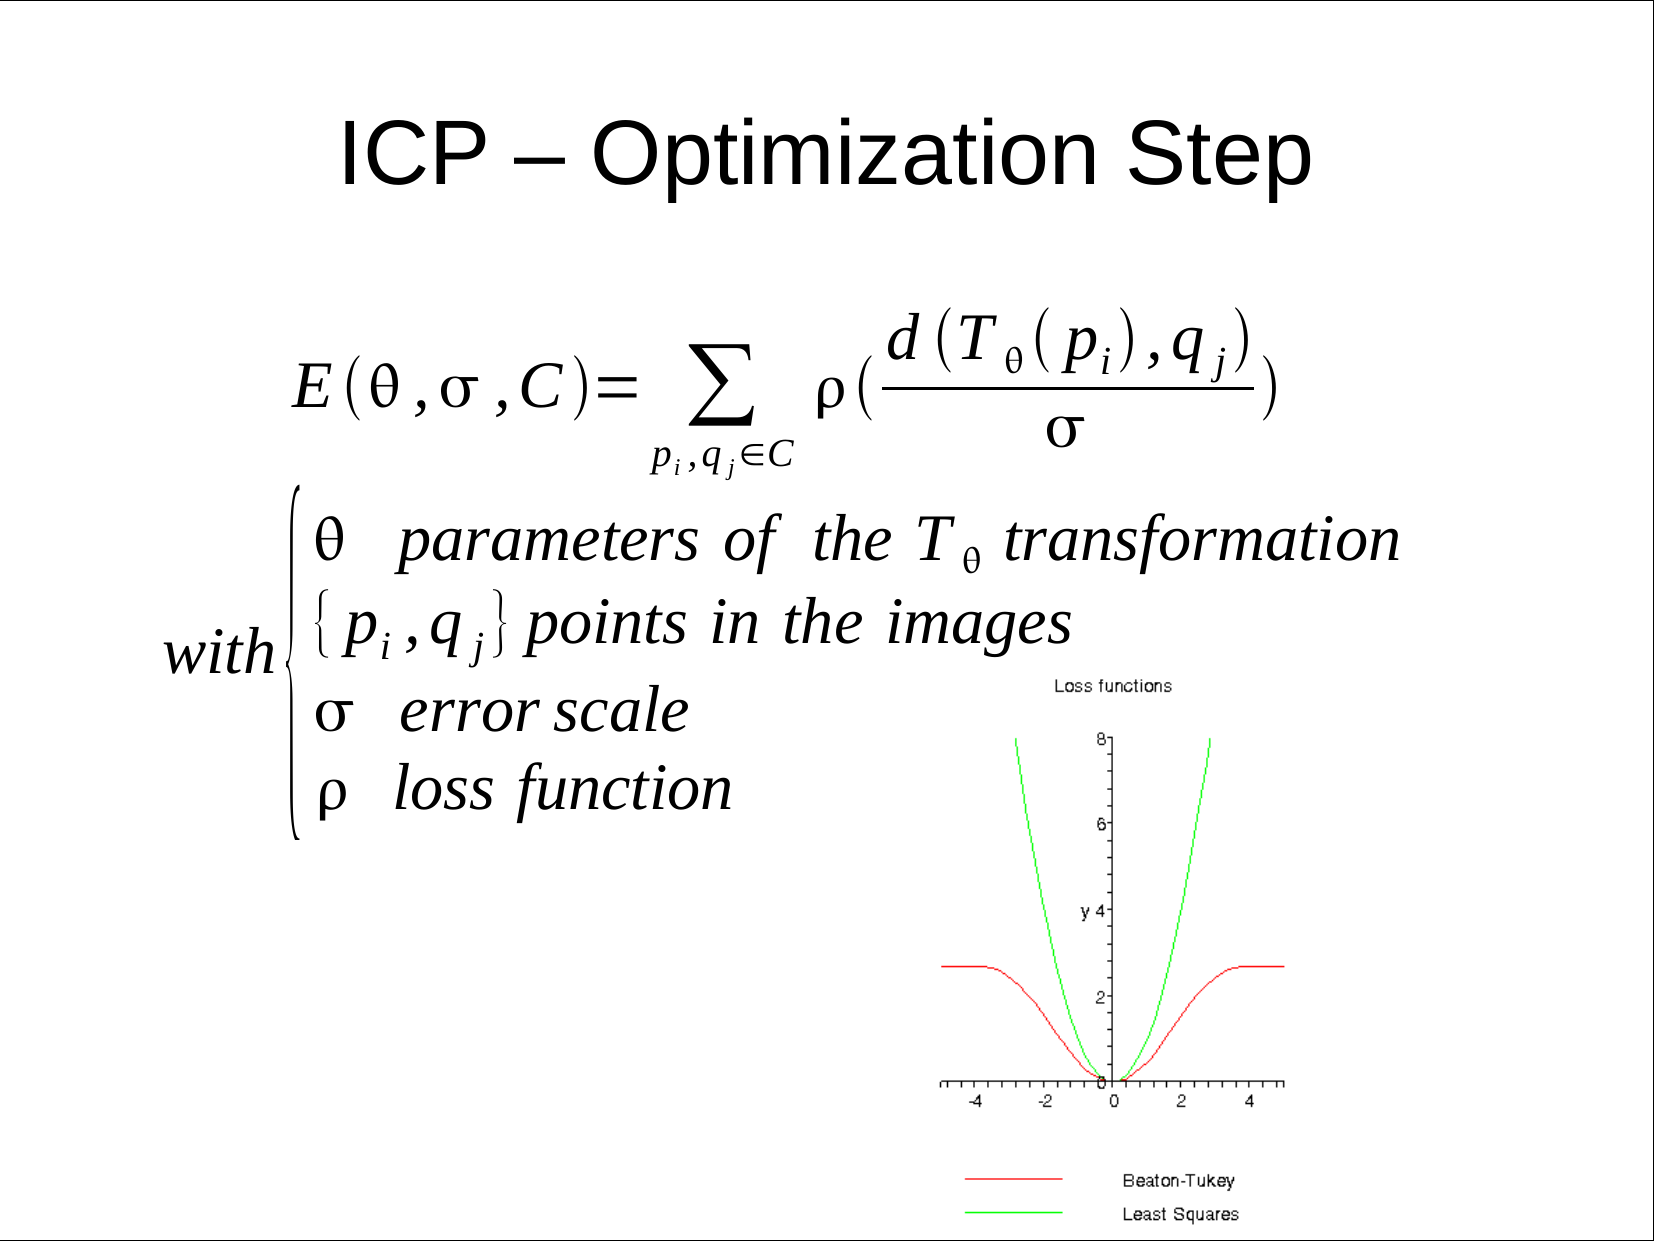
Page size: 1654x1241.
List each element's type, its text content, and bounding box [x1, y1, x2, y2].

chart [154, 300, 1409, 840]
picture [834, 674, 1392, 1233]
title ICP – Optimization Step [82, 56, 1571, 250]
